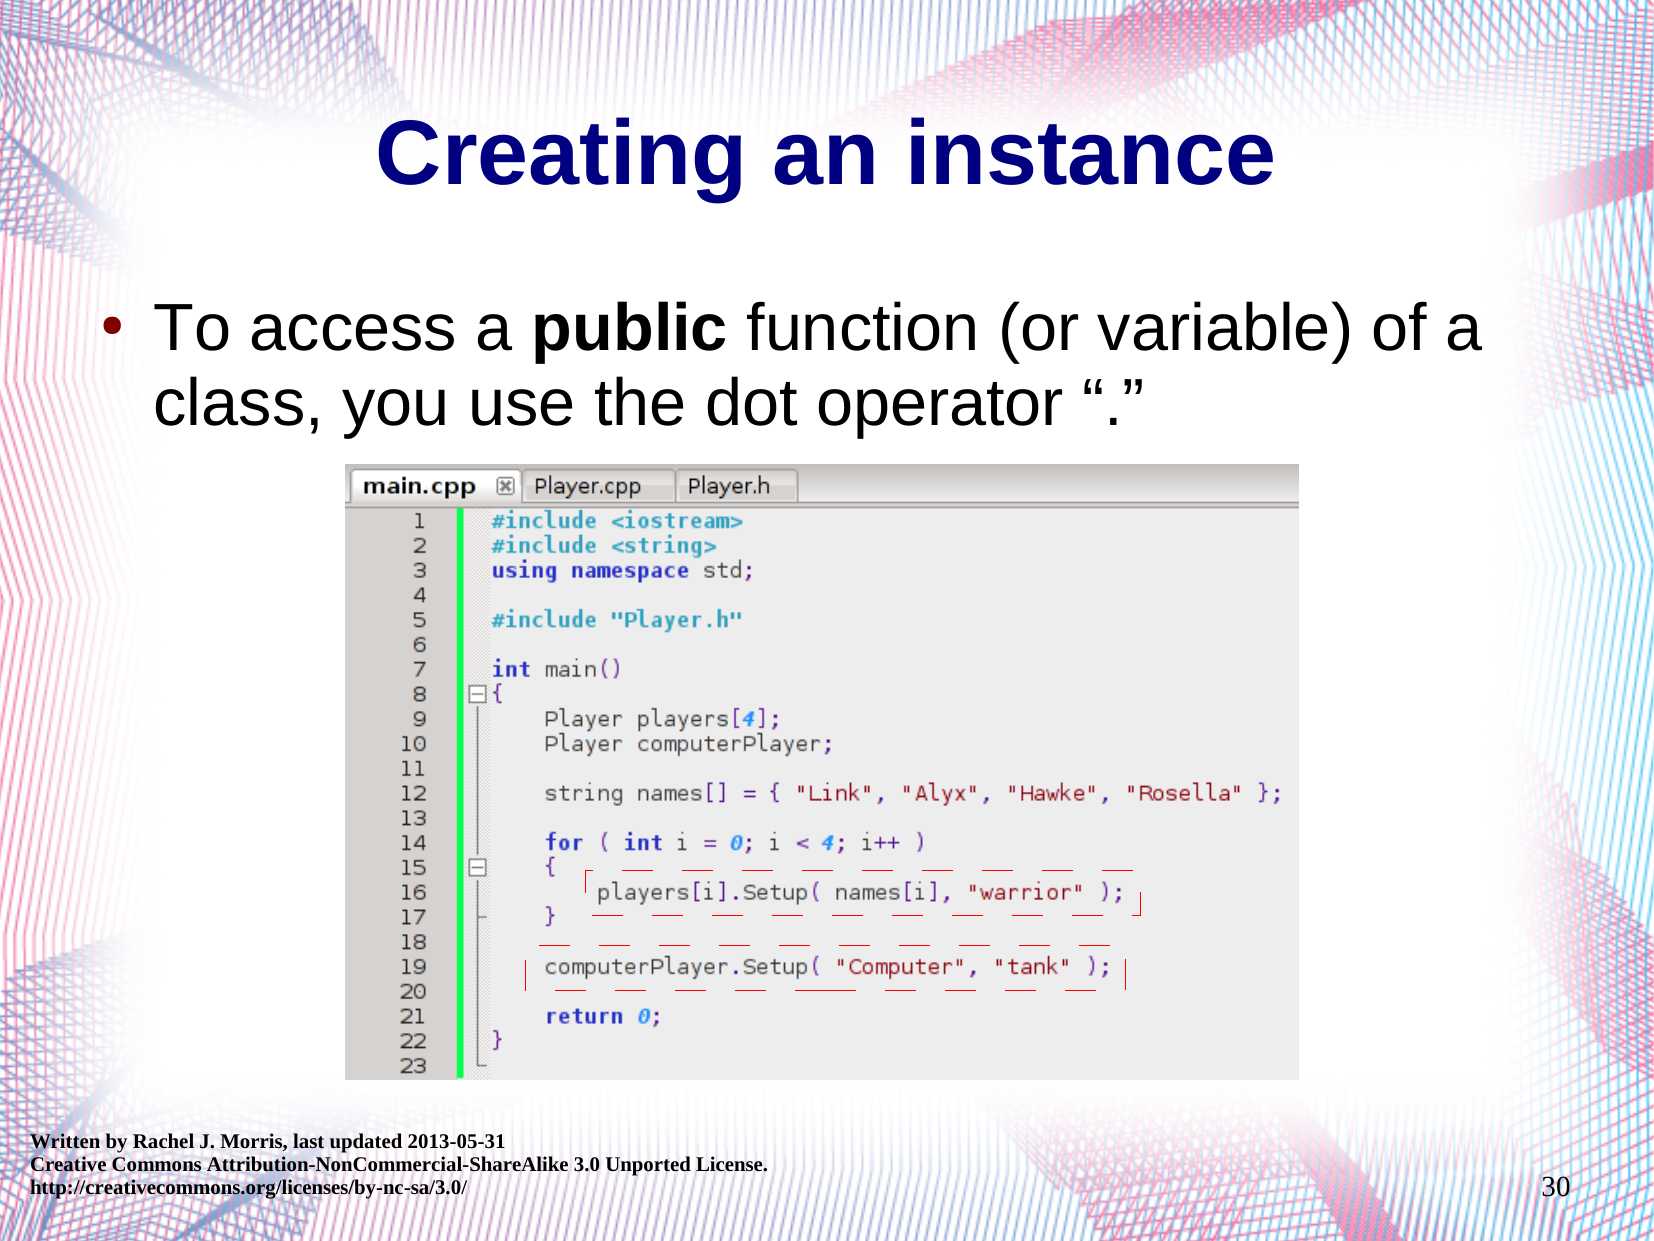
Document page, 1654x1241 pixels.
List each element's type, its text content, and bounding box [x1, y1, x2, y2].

list To access a public function (or variable) of a class, you use the dot operator “.” [82, 290, 1571, 451]
title Creating an instance [82, 49, 1571, 257]
picture [0, 0, 1654, 1241]
